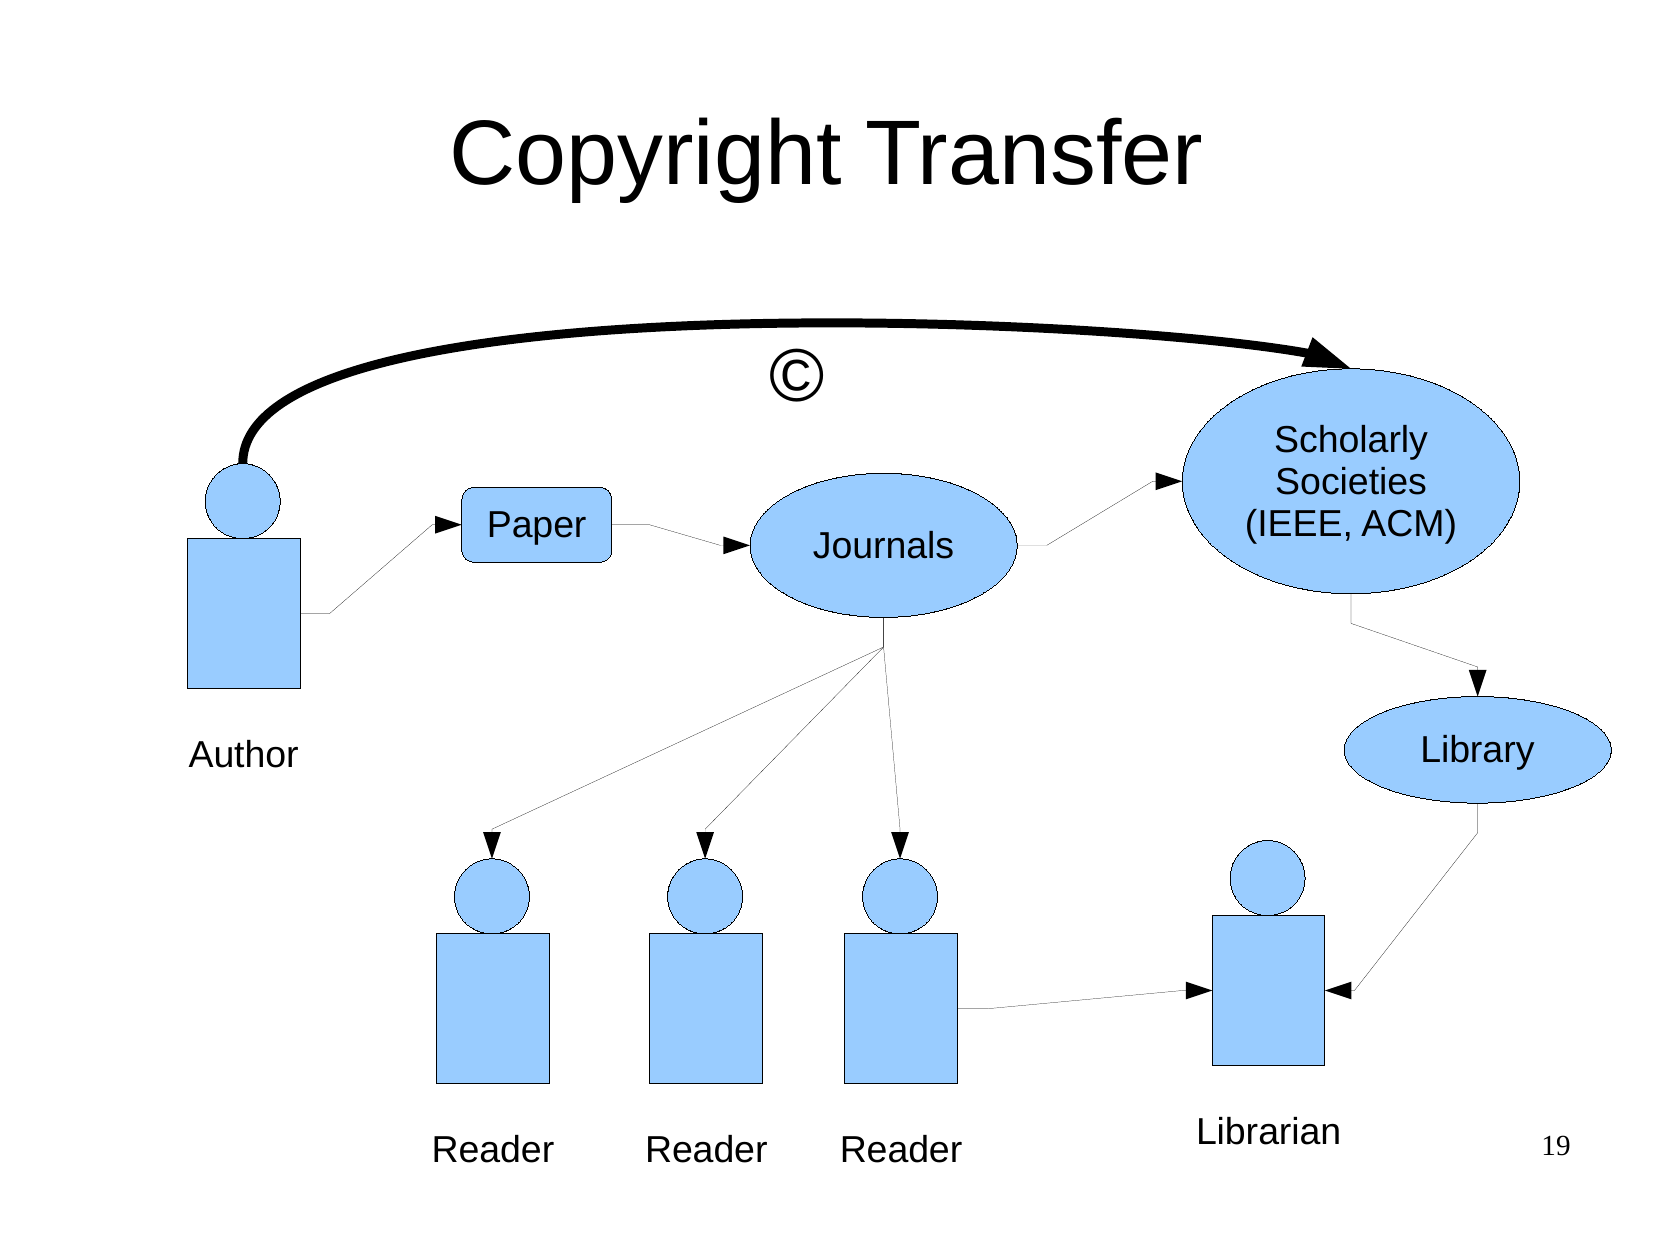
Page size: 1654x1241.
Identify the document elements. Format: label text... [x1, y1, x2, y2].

text_box [436, 858, 550, 1084]
title Copyright Transfer [82, 49, 1571, 257]
text_box Library [1344, 696, 1612, 804]
text_box Librarian [1174, 1102, 1363, 1160]
text_box Scholarly Societies (IEEE, ACM) [1182, 368, 1520, 594]
text_box Reader [399, 1121, 587, 1179]
text_box Author [150, 726, 338, 783]
text_box [1212, 840, 1325, 1066]
text_box [187, 463, 301, 689]
text_box Reader [807, 1121, 995, 1179]
text_box [844, 858, 958, 1084]
text_box Journals [750, 473, 1018, 618]
text_box Reader [612, 1121, 800, 1179]
text_box Paper [461, 487, 612, 563]
text_box [649, 858, 763, 1084]
